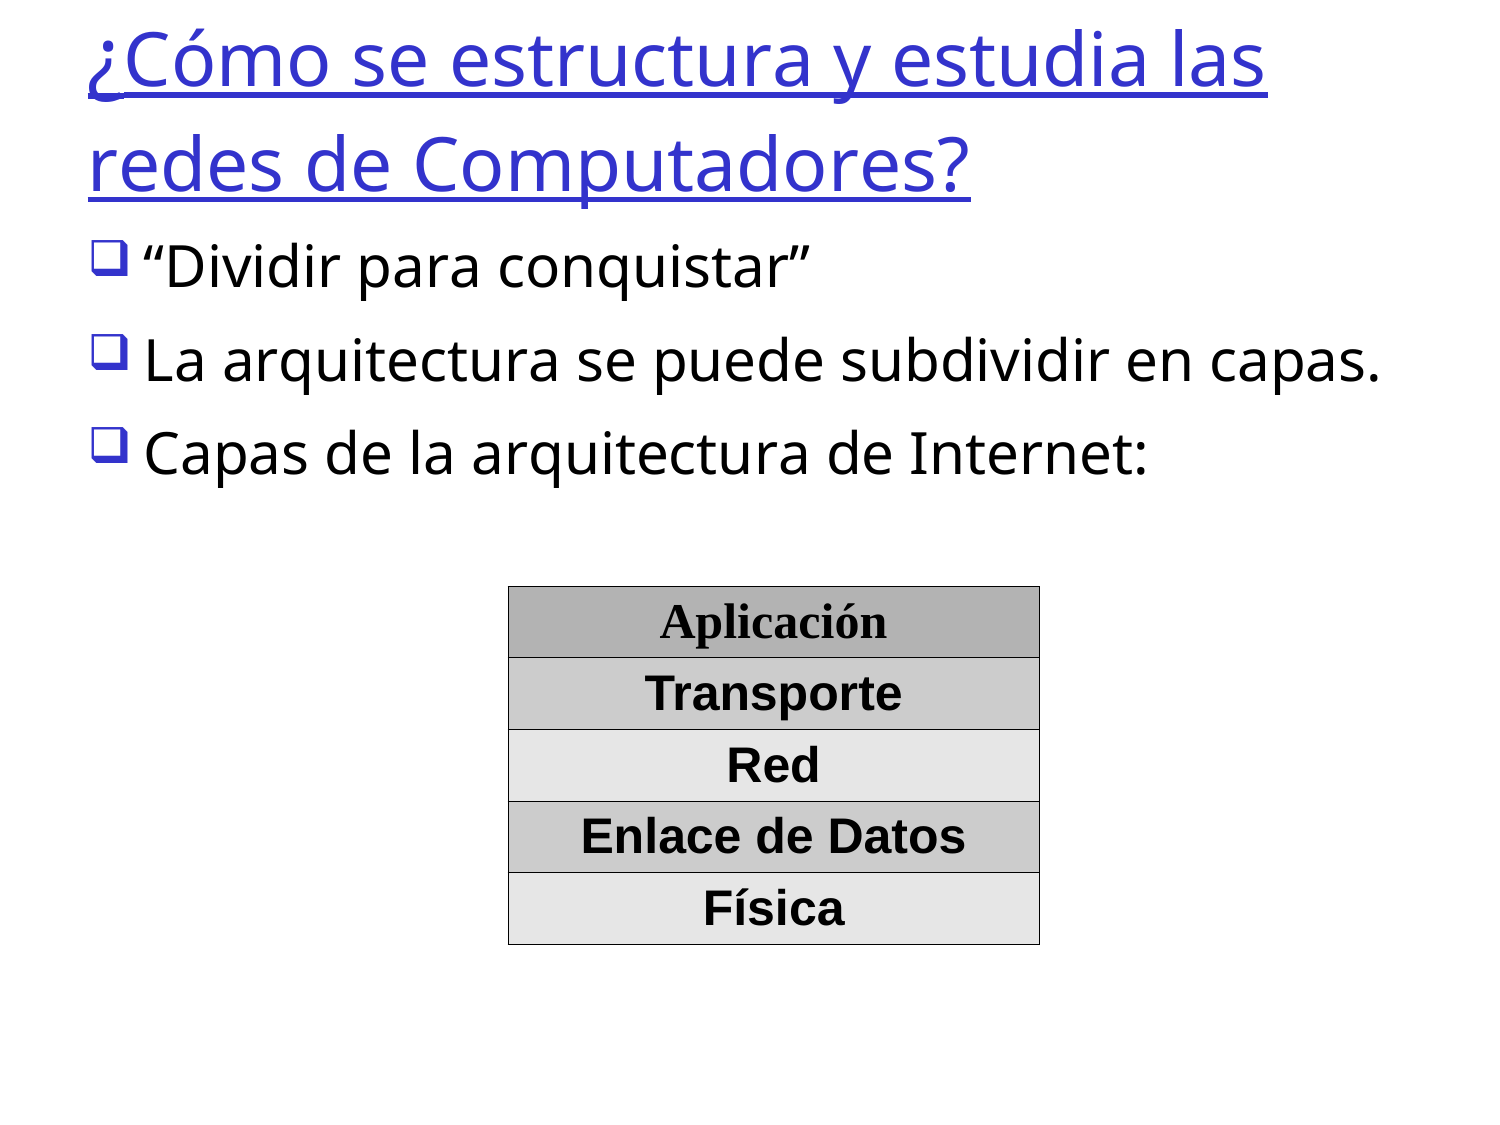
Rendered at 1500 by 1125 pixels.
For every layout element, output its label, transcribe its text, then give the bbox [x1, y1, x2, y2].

table_cell Red [509, 730, 1039, 801]
table_header Aplicación [509, 587, 1039, 657]
list “Dividir para conquistar” La arquitectura se puede subdividir en capas. Capas de la arquitectura de Internet: [87, 224, 1463, 527]
table_cell Física [509, 873, 1039, 944]
title ¿Cómo se estructura y estudia las redes de Computadores? [87, 13, 1463, 198]
table_cell Enlace de Datos [509, 802, 1039, 872]
table_cell Transporte [509, 658, 1039, 729]
